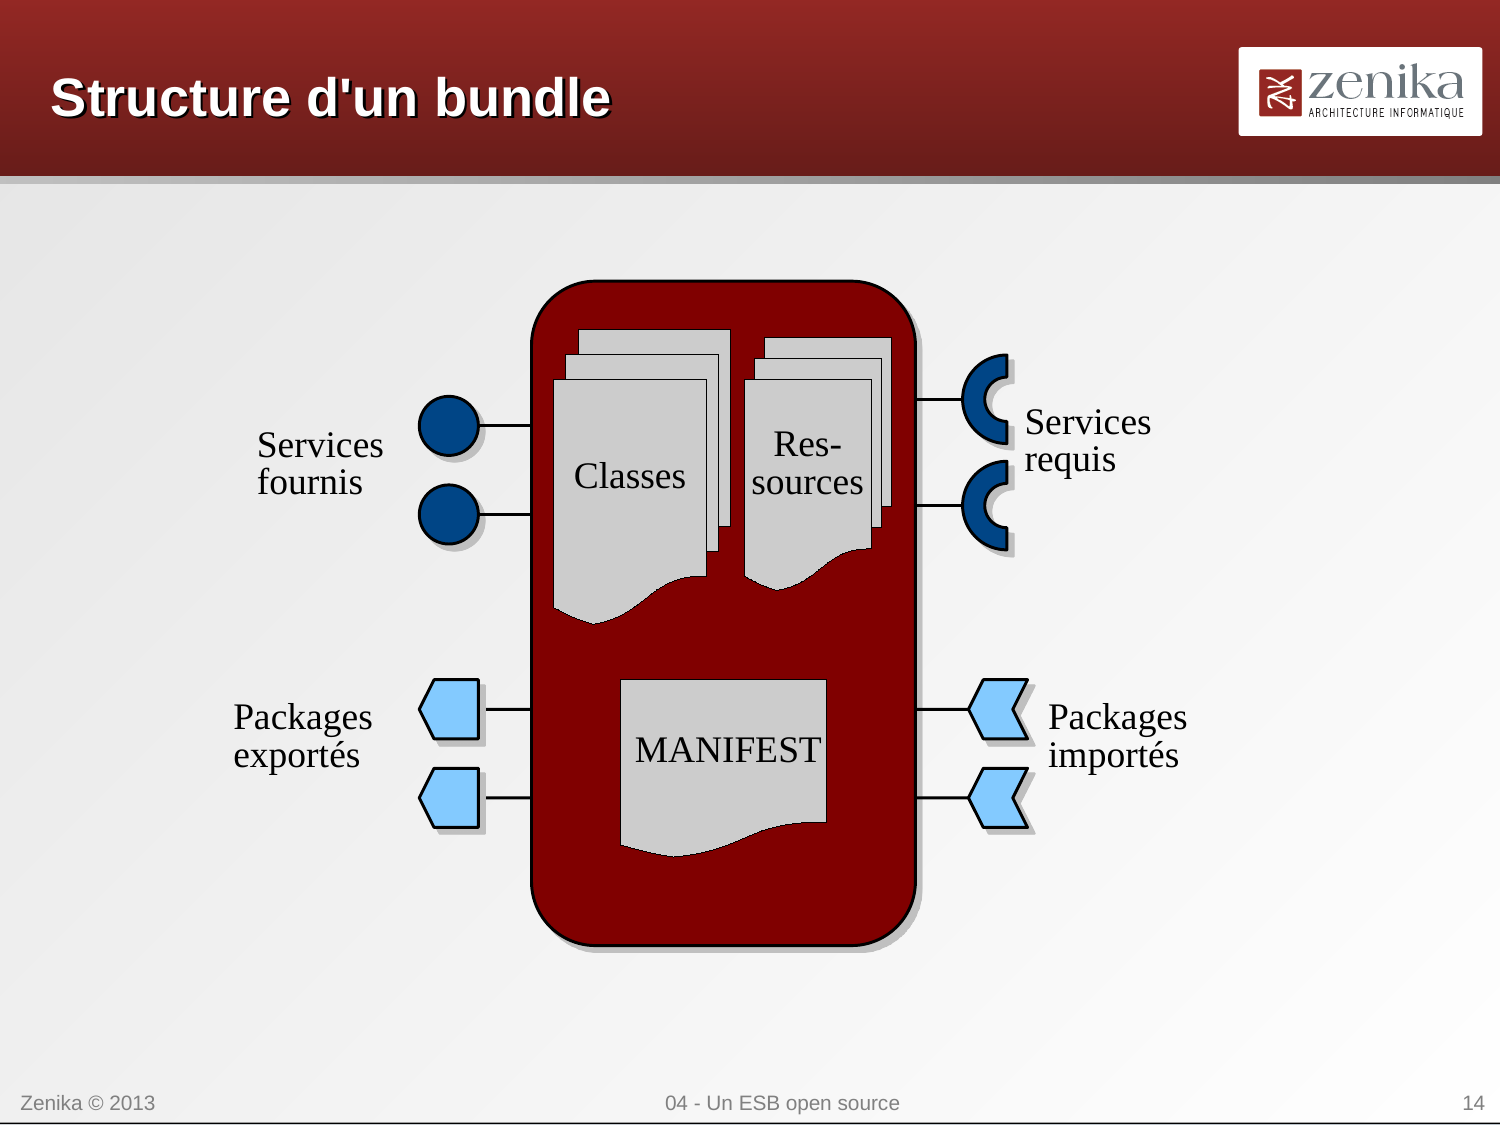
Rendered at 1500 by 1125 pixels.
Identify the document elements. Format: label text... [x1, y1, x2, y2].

text_box [962, 461, 1007, 550]
text_box Classes [553, 329, 731, 625]
text_box [531, 281, 916, 946]
text_box [426, 679, 479, 739]
text_box [962, 354, 1007, 444]
text_box MANIFEST [620, 679, 827, 858]
text_box Services requis [1009, 397, 1188, 491]
picture [1257, 58, 1464, 125]
text_box [968, 768, 1028, 828]
text_box [419, 396, 479, 456]
text_box Services fournis [242, 420, 420, 515]
text_box [419, 484, 479, 545]
text_box Res- sources [744, 337, 892, 591]
title Structure d'un bundle [50, 15, 1206, 180]
text_box Packages importés [1033, 692, 1241, 787]
text_box [419, 768, 479, 828]
text_box [968, 679, 1028, 739]
text_box Packages exportés [218, 692, 426, 787]
